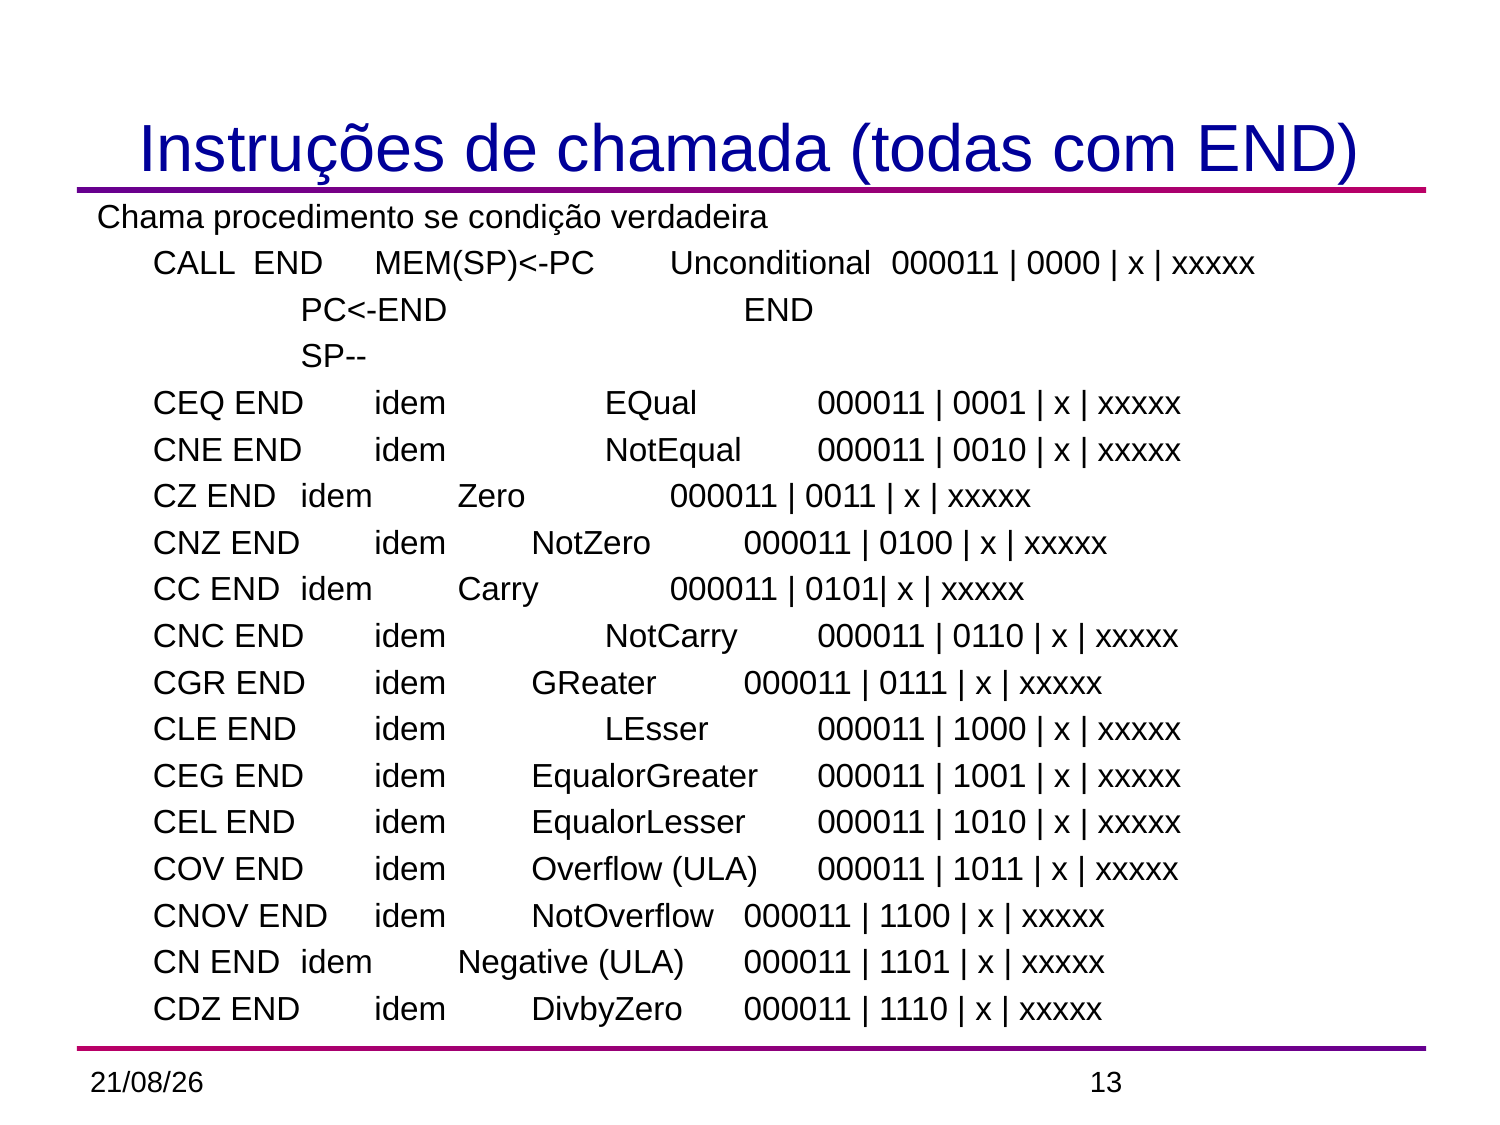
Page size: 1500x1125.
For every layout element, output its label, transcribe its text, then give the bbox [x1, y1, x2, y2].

slide_number 18/06/15 [75, 1055, 425, 1125]
text_box Chama procedimento se condição verdadeira CALL END MEM(SP)<-PC Unconditional 000011 | 0000 | x | xxxxx PC<-END END SP-- CEQ END idem EQual 000011 | 0001 | x | xxxxx CNE END idem NotEqual 000011 | 0010 | x | xxxxx CZ END idem Zero 000011 | 0011 | x | xxxxx CNZ END idem NotZero 000011 | 0100 | x | xxxxx CC END idem Carry 000011 | 0101| x | xxxxx CNC END idem NotCarry 000011 | 0110 | x | xxxxx CGR END idem GReater 000011 | 0111 | x | xxxxx CLE END idem LEsser 000011 | 1000 | x | xxxxx CEG END idem EqualorGreater 000011 | 1001 | x | xxxxx CEL END idem EqualorLesser 000011 | 1010 | x | xxxxx COV END idem Overflow (ULA) 000011 | 1011 | x | xxxxx CNOV END idem NotOverflow 000011 | 1100 | x | xxxxx CN END idem Negative (ULA) 000011 | 1101 | x | xxxxx CDZ END idem DivbyZero 000011 | 1110 | x | xxxxx [81, 187, 1432, 991]
title Instruções de chamada (todas com END) [76, 74, 1424, 193]
slide_number <number> [1074, 1055, 1425, 1125]
